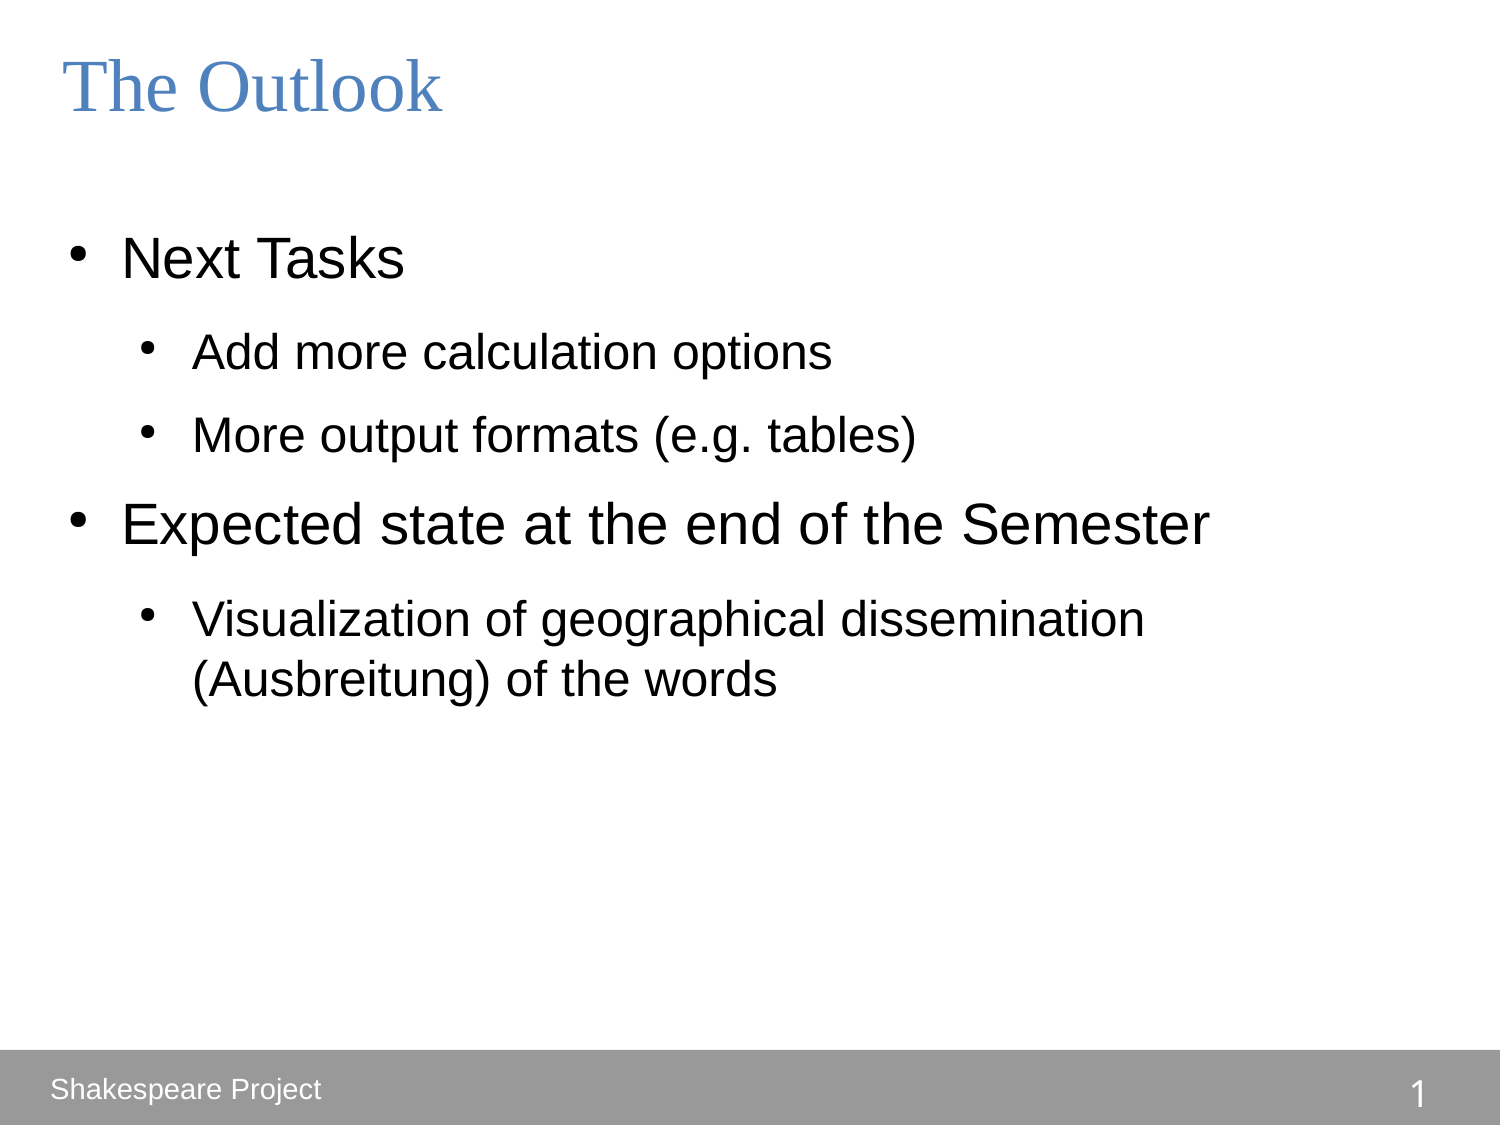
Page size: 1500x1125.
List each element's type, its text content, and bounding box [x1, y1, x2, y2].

list Next Tasks Add more calculation options More output formats (e.g. tables) Expected state at the end of the Semester Visualization of geographical dissemination (Ausbreitung) of the words [35, 212, 1423, 910]
slide_number <Nummer> [1393, 1062, 1477, 1111]
footer Shakespeare Project [35, 1062, 1276, 1111]
title The Outlook [62, 12, 1450, 150]
